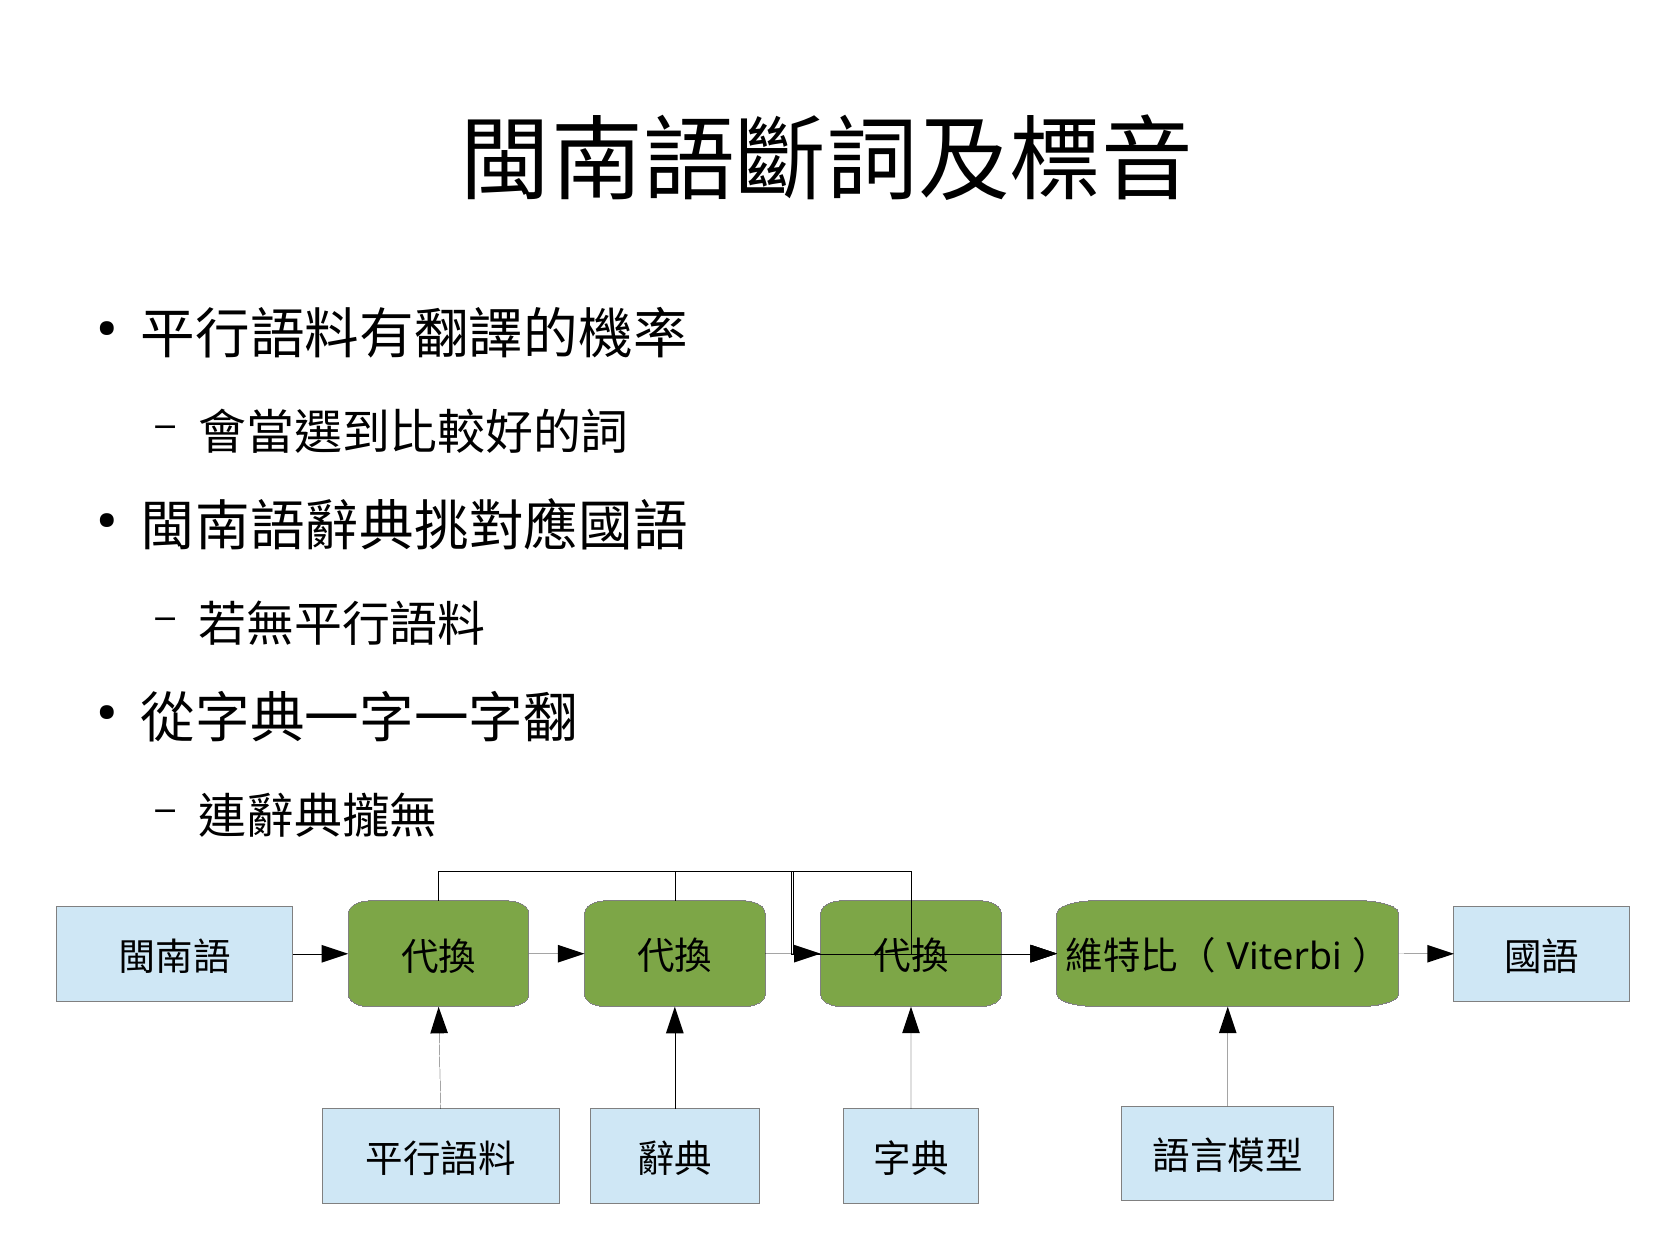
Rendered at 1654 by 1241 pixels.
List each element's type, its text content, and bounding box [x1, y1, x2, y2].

text_box 維特比（Viterbi） [1056, 900, 1399, 1007]
text_box 代換 [820, 955, 1002, 1007]
list 平行語料有翻譯的機率 會當選到比較好的詞 閩南語辭典挑對應國語 若無平行語料 從字典一字一字翻 連辭典攏無 [82, 290, 1538, 851]
text_box 代換 [912, 900, 1002, 954]
text_box 辭典 [590, 1108, 760, 1204]
text_box 代換 [820, 900, 911, 954]
text_box 國語 [1453, 906, 1630, 1002]
text_box 代換 [584, 900, 766, 1007]
text_box 閩南語 [56, 906, 293, 1002]
text_box 字典 [843, 1108, 979, 1204]
title 閩南語斷詞及標音 [82, 49, 1571, 257]
text_box 平行語料 [322, 1108, 560, 1204]
text_box 代換 [348, 900, 529, 1007]
text_box 語言模型 [1121, 1106, 1334, 1201]
text_box 代換 [920, 948, 927, 954]
text_box 代換 [929, 955, 942, 961]
